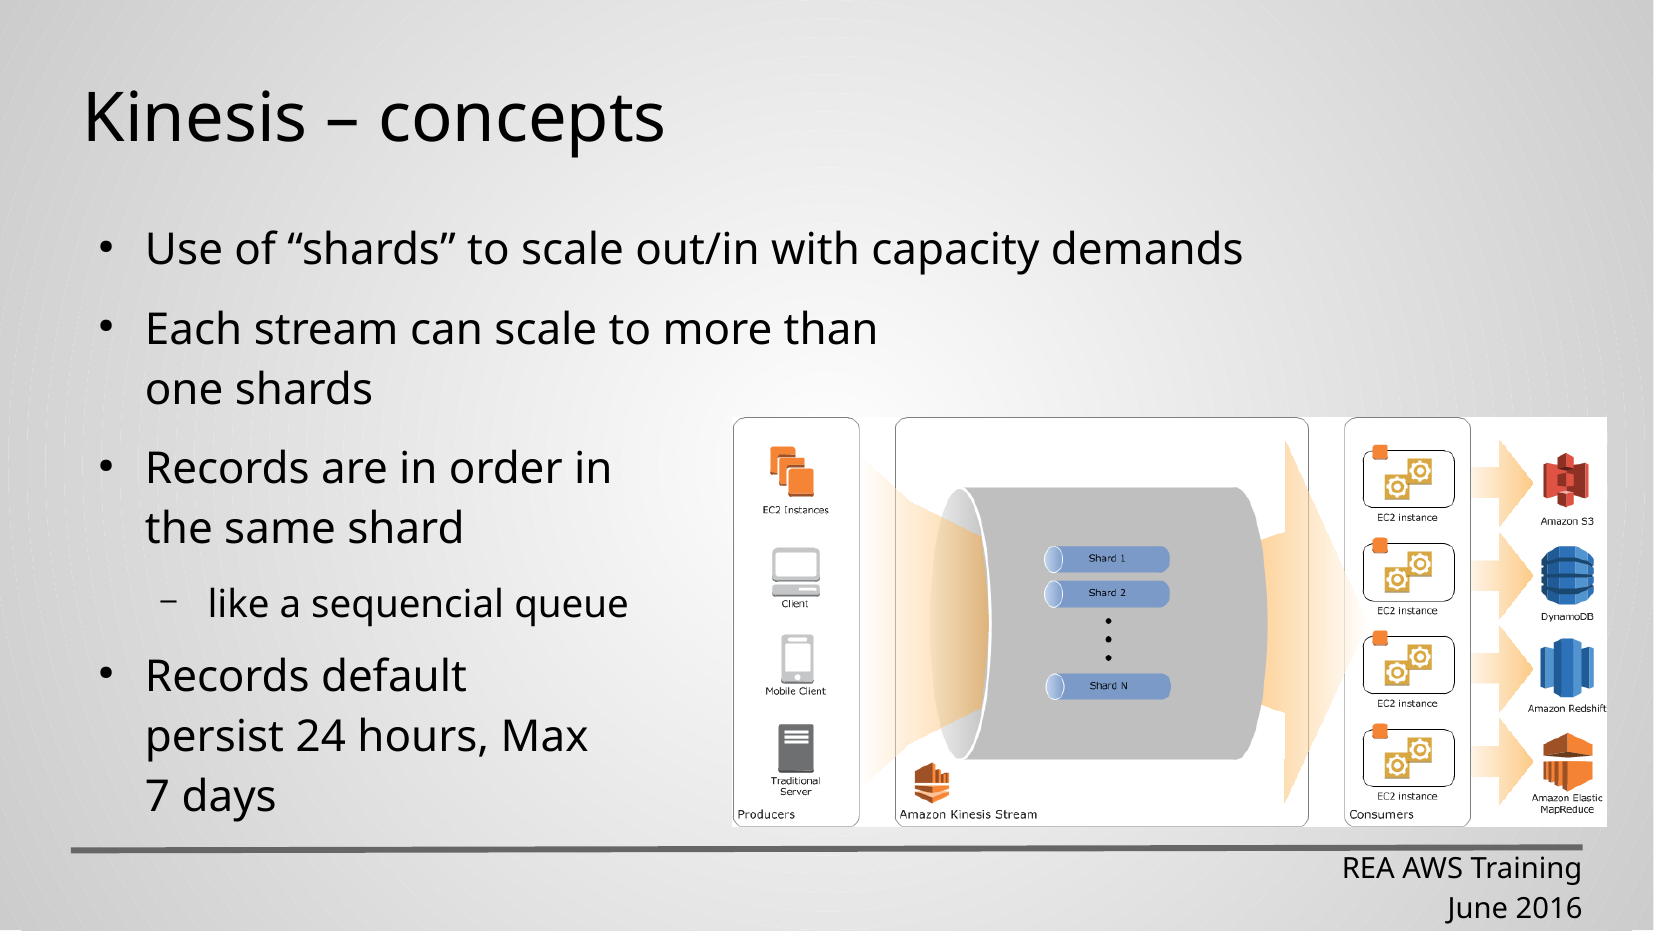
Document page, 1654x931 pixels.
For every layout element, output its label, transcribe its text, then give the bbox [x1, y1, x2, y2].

picture [732, 417, 1607, 827]
list Use of “shards” to scale out/in with capacity demands Each stream can scale to more than one shards Records are in order in the same shard like a sequencial queue Records default persist 24 hours, Max 7 days [82, 217, 1571, 827]
title Kinesis – concepts [82, 37, 1571, 193]
